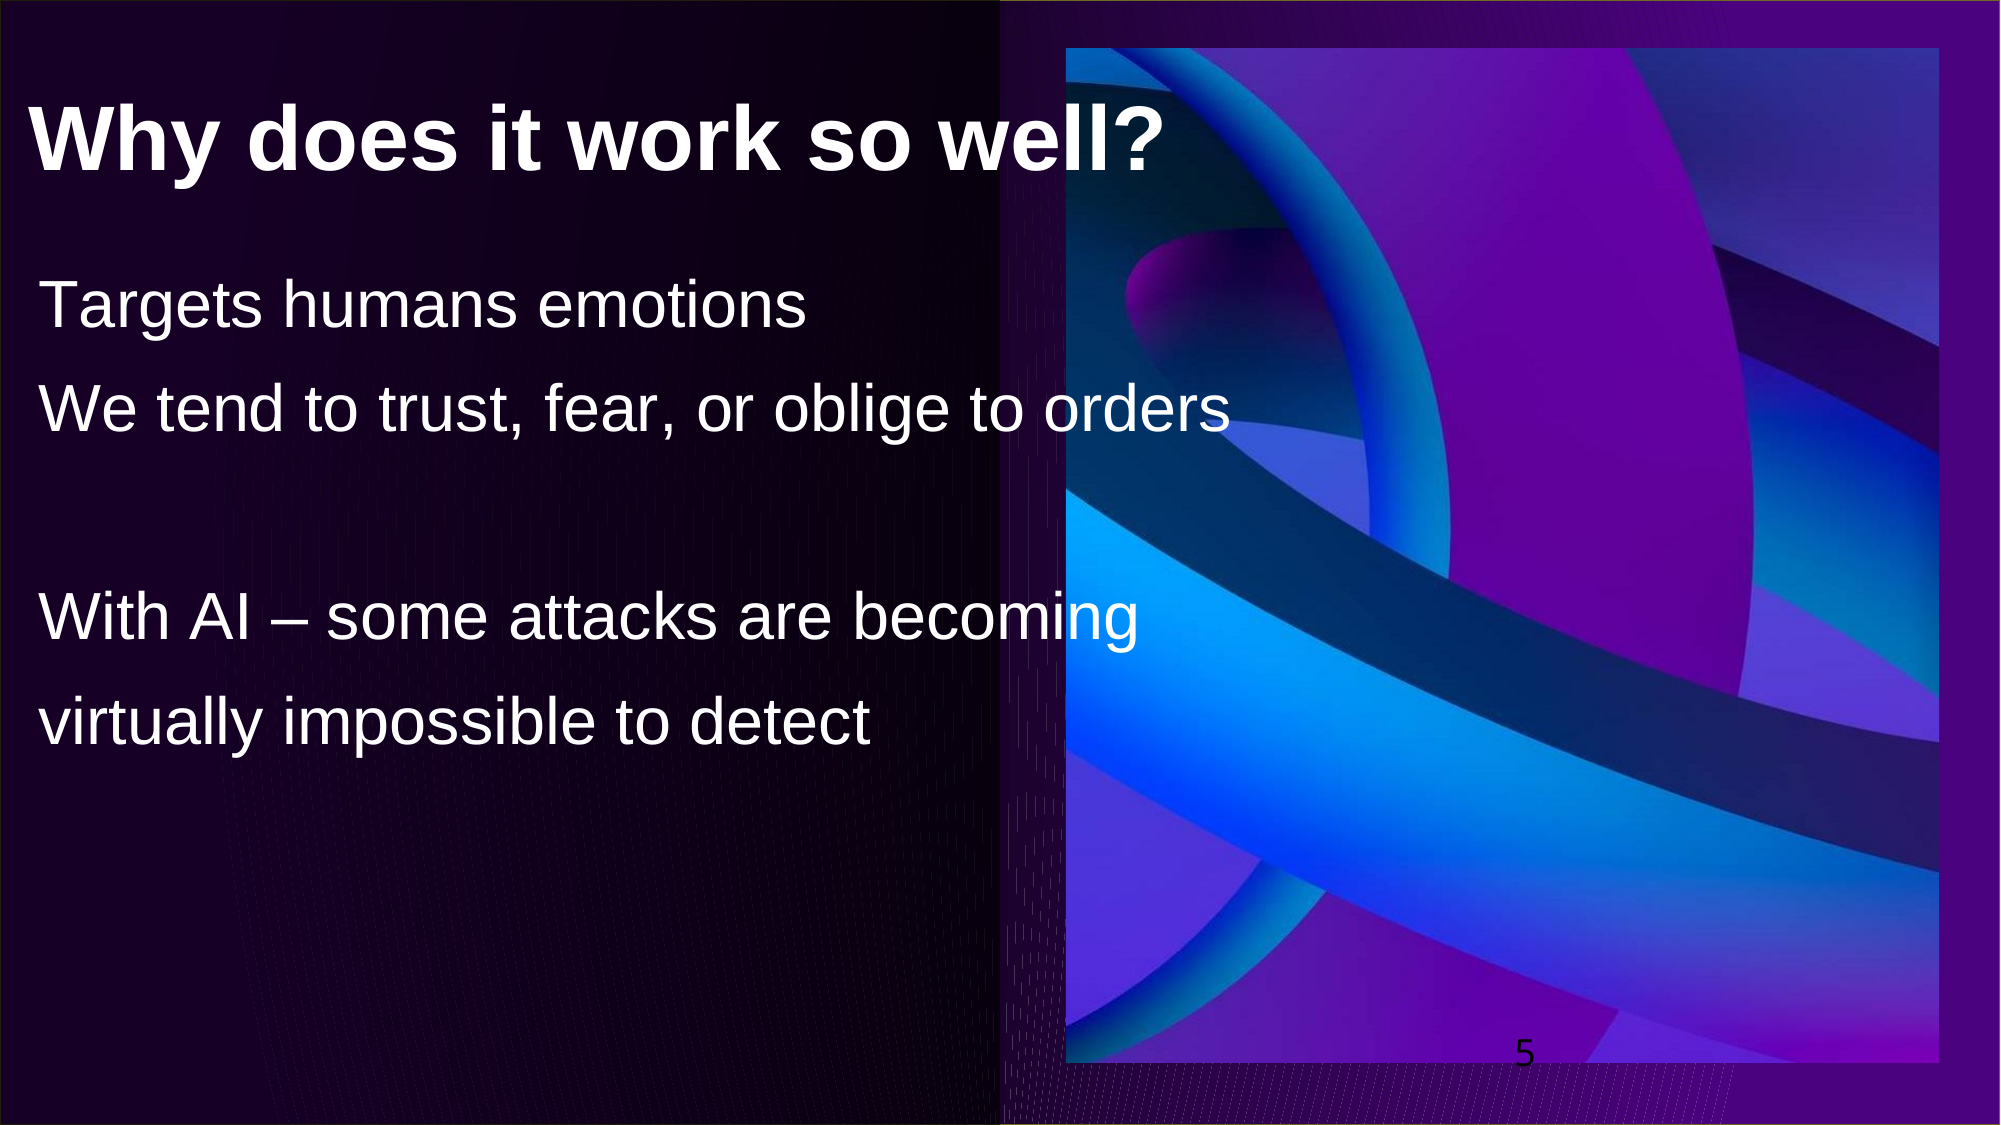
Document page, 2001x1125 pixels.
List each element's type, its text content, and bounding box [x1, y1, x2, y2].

text_box Targets humans emotions We tend to trust, fear, or oblige to orders With AI – some attacks are becoming virtually impossible to detect [23, 259, 1250, 896]
text_box Why does it work so well? [28, 82, 1229, 190]
slide_number <number> [1499, 1021, 1950, 1082]
picture [1065, 48, 1940, 1063]
